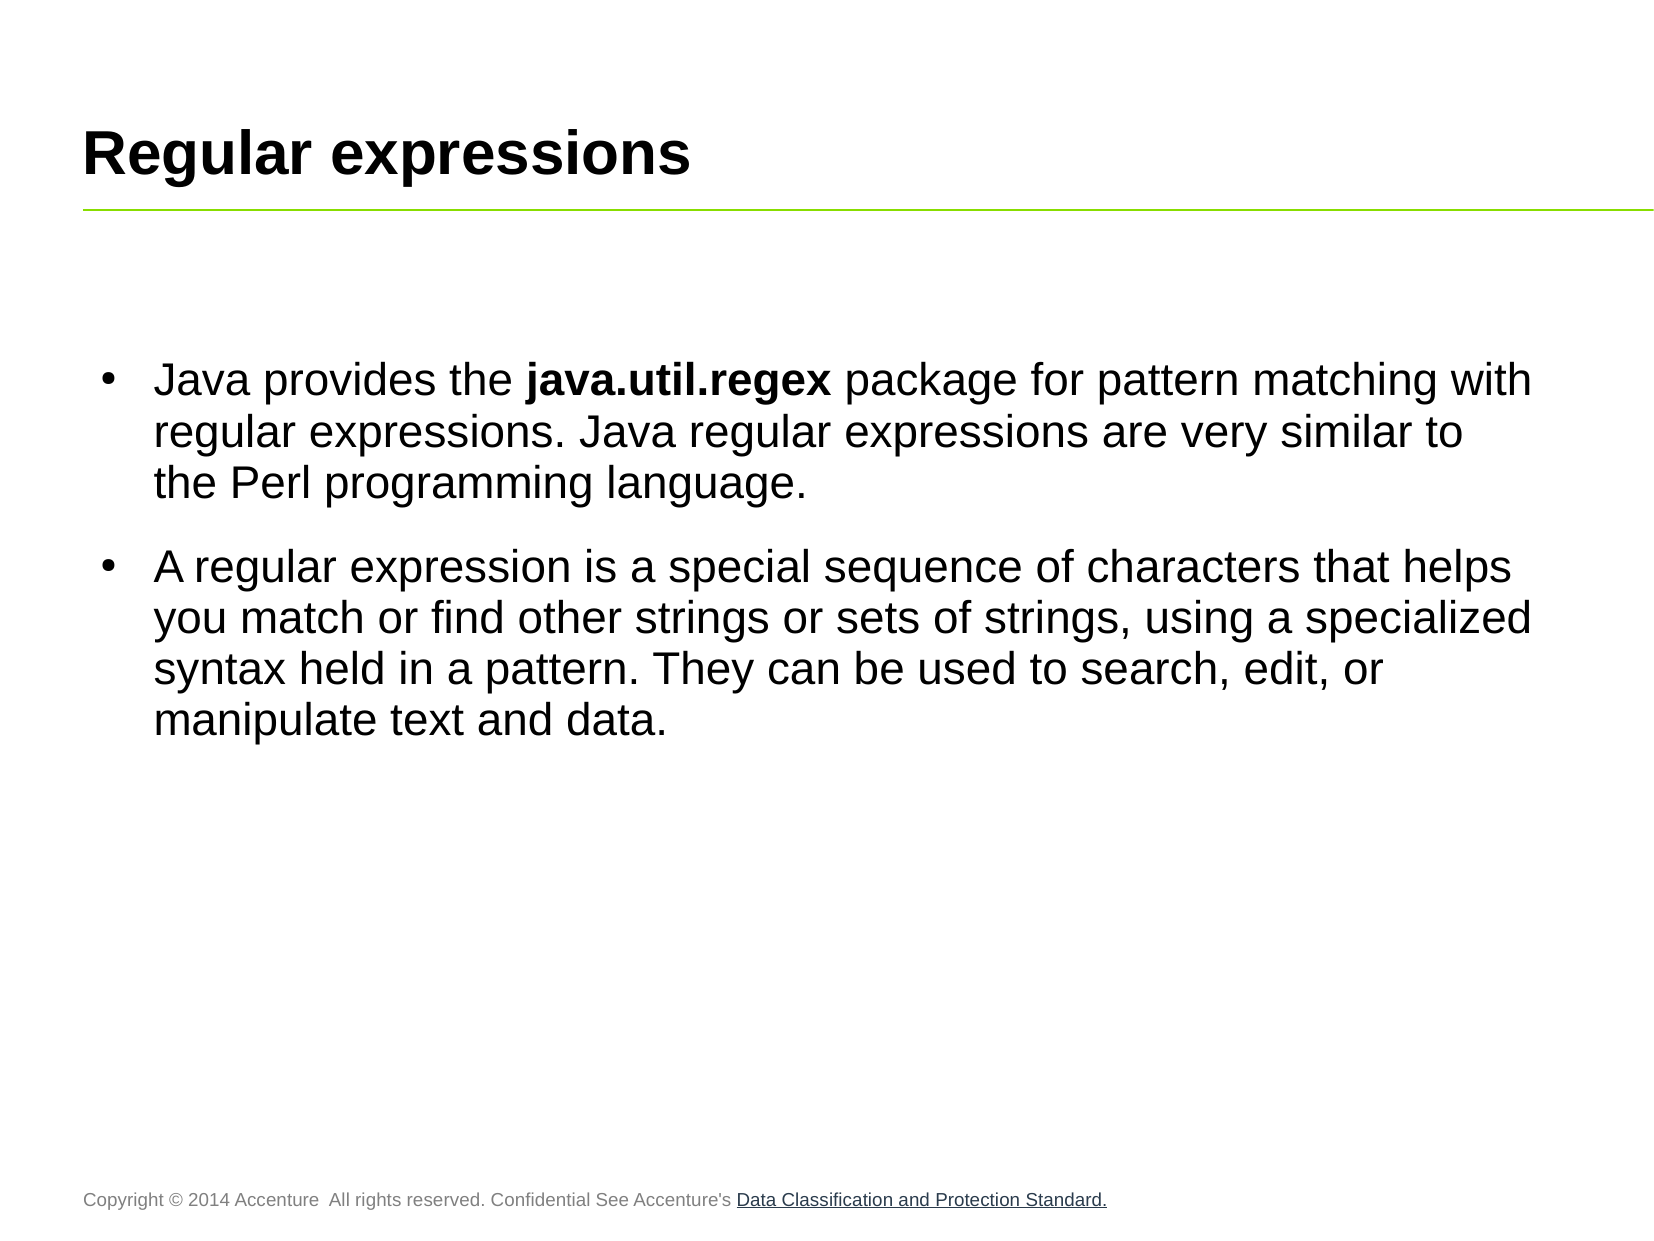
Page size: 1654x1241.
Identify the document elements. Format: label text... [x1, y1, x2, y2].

title Regular expressions [82, 49, 1571, 257]
list Java provides the java.util.regex package for pattern matching with regular expressions. Java regular expressions are very similar to the Perl programming language. A regular expression is a special sequence of characters that helps you match or find other strings or sets of strings, using a specialized syntax held in a pattern. They can be used to search, edit, or manipulate text and data. [82, 354, 1538, 1186]
